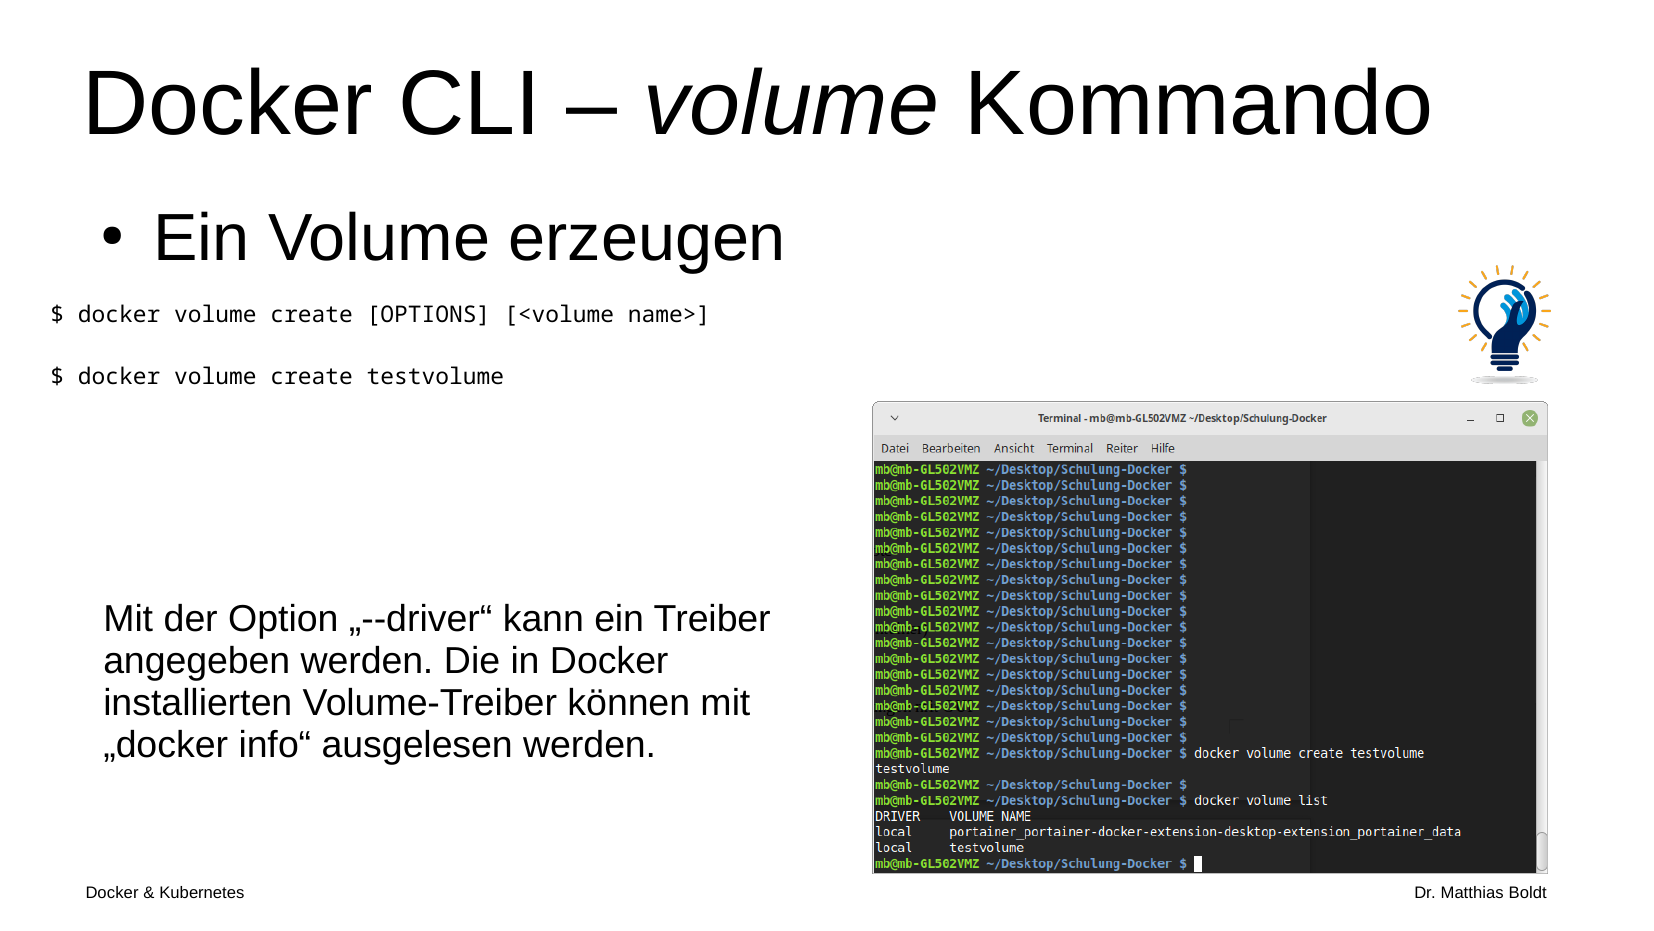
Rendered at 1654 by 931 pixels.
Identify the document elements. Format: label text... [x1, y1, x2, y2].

text_box Mit der Option „--driver“ kann ein Treiber angegeben werden. Die in Docker installierten Volume-Treiber können mit „docker info“ ausgelesen werden. [88, 590, 804, 863]
picture [872, 401, 1548, 875]
text_box $ docker volume create [OPTIONS] [<volume name>] $ docker volume create testvolume [35, 290, 1347, 390]
text_box Docker & Kubernetes Dr. Matthias Boldt [70, 875, 1563, 910]
list Ein Volume erzeugen [82, 199, 1382, 308]
picture [1458, 265, 1551, 384]
title Docker CLI – volume Kommando [82, 25, 1571, 181]
